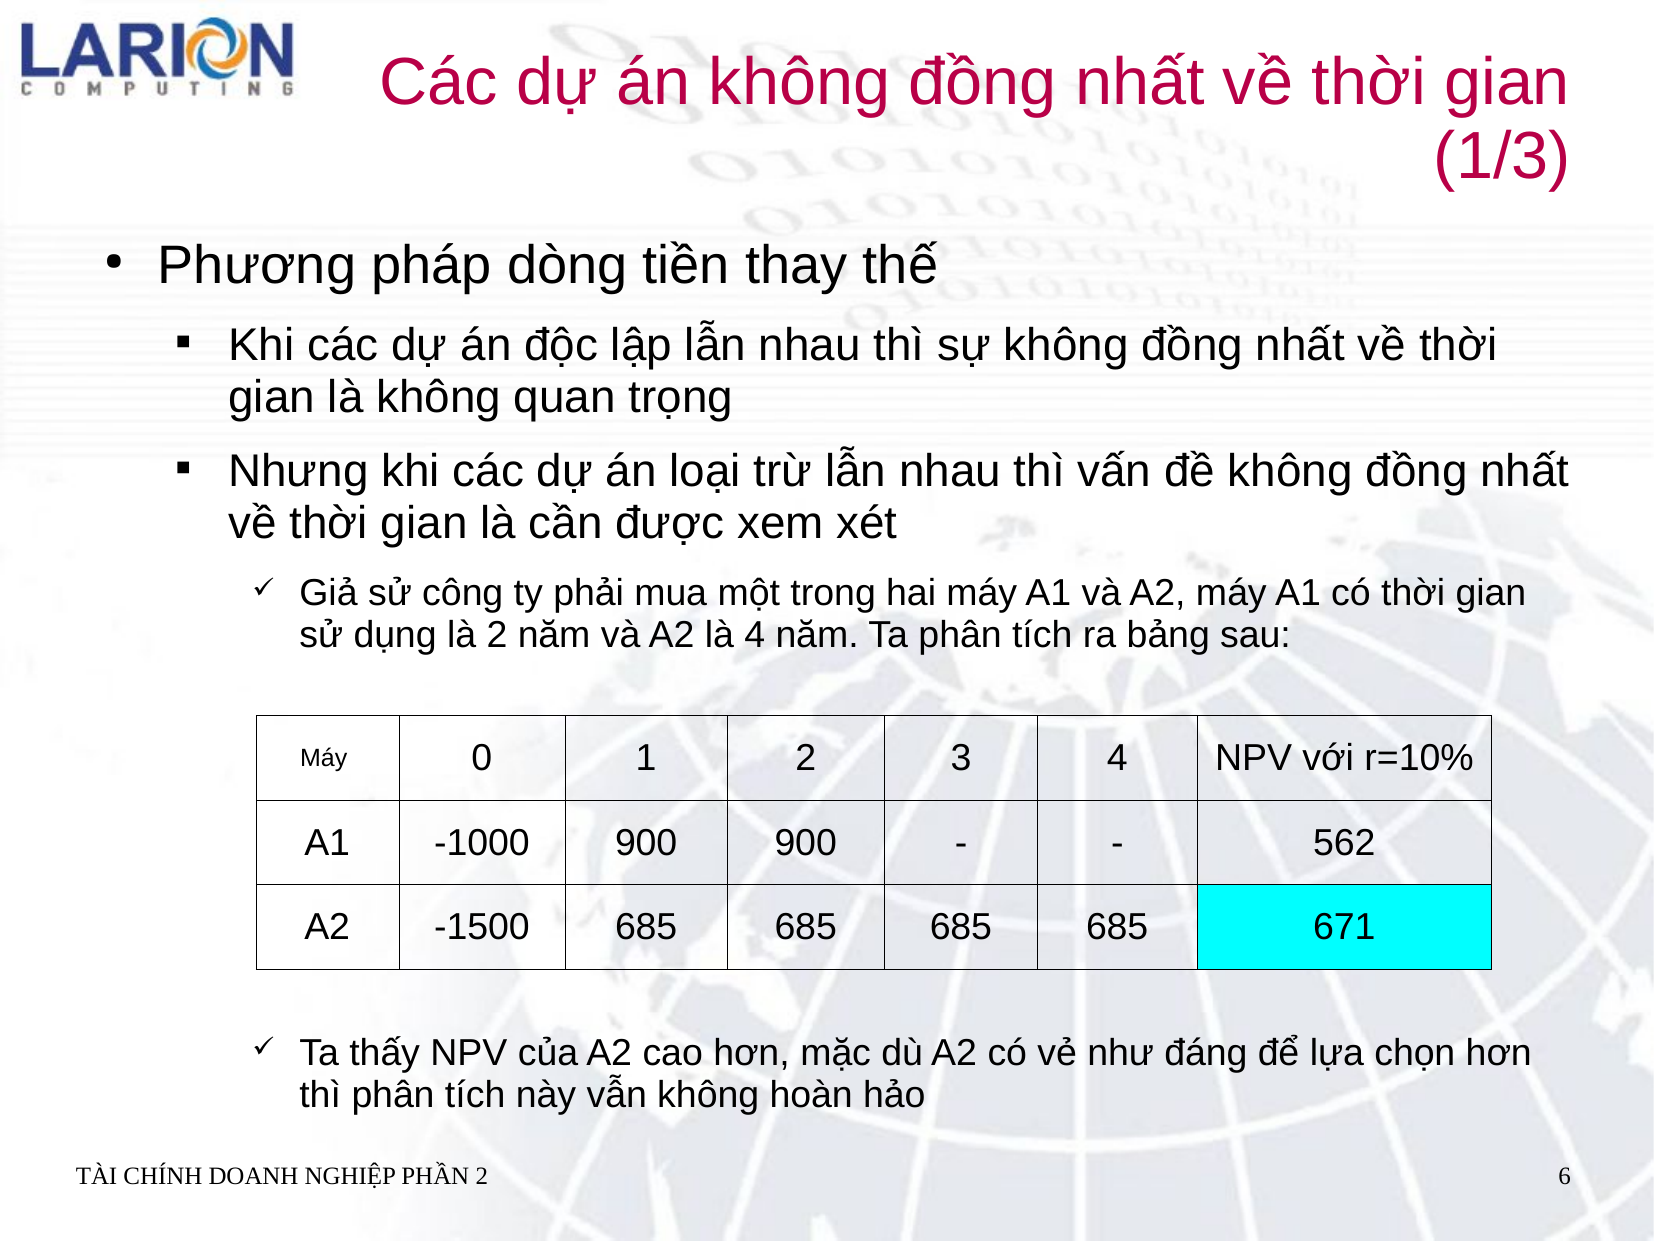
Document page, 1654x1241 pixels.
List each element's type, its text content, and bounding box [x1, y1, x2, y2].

table_header 2 [728, 716, 884, 800]
table_header 0 [400, 716, 565, 800]
table_header Máy [257, 716, 399, 800]
table_cell 685 [1038, 885, 1197, 969]
table_cell A2 [257, 885, 399, 969]
table_cell 685 [566, 885, 727, 969]
table_header 4 [1038, 716, 1197, 800]
table_cell 900 [566, 801, 727, 884]
table_cell A1 [257, 801, 399, 884]
table_cell 685 [885, 885, 1037, 969]
table_cell - [1038, 801, 1197, 884]
title Các dự án không đồng nhất về thời gian (1/3) [300, 43, 1571, 194]
picture [0, 0, 1654, 1241]
table_header 3 [885, 716, 1037, 800]
table_cell 671 [1198, 885, 1491, 969]
table_cell - [885, 801, 1037, 884]
table_cell 900 [728, 801, 884, 884]
table_cell 562 [1198, 801, 1491, 884]
table_header NPV với r=10% [1198, 716, 1491, 800]
table_header 1 [566, 716, 727, 800]
list Phương pháp dòng tiền thay thế Khi các dự án độc lập lẫn nhau thì sự không đồng nhất về thời gian là không quan trọng Nhưng khi các dự án loại trừ lẫn nhau thì vấn đề không đồng nhất về thời gian là cần được xem xét Giả sử công ty phải mua một trong hai máy A1 và A2, máy A1 có thời gian sử dụng là 2 năm và A2 là 4 năm. Ta phân tích ra bảng sau: Ta thấy NPV của A2 cao hơn, mặc dù A2 có vẻ như đáng để lựa chọn hơn thì phân tích này vẫn không hoàn hảo [86, 234, 1576, 1241]
table_cell -1500 [400, 885, 565, 969]
table_cell -1000 [400, 801, 565, 884]
table_cell 685 [728, 885, 884, 969]
